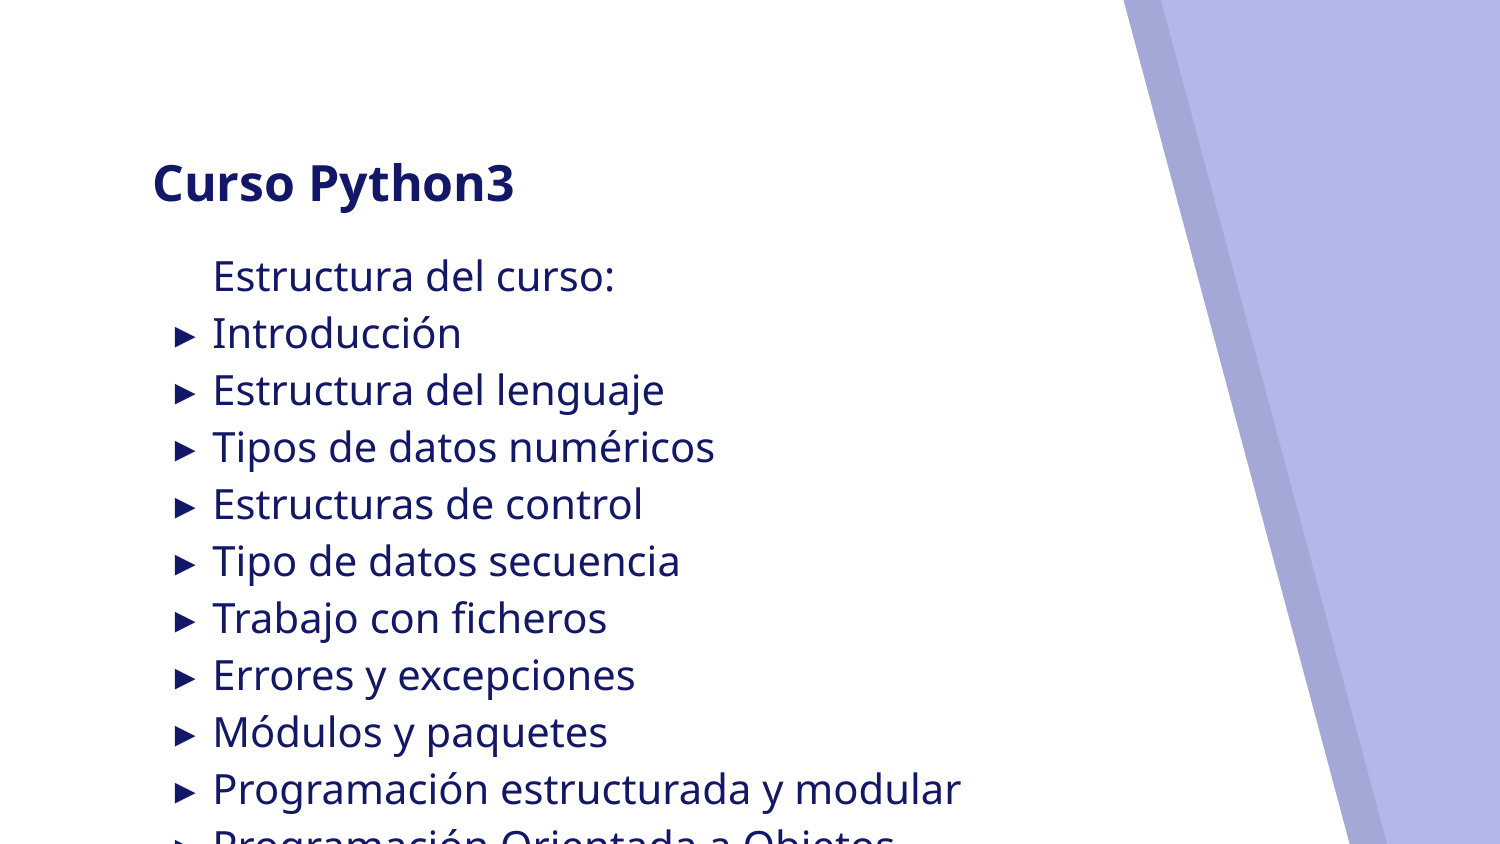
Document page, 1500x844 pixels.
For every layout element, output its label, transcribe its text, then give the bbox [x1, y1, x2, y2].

list Estructura del curso: Introducción Estructura del lenguaje Tipos de datos numéricos Estructuras de control Tipo de datos secuencia Trabajo con ficheros Errores y excepciones Módulos y paquetes Programación estructurada y modular Programación Orientada a Objetos [137, 246, 1011, 781]
title Curso Python3 [137, 146, 1011, 227]
